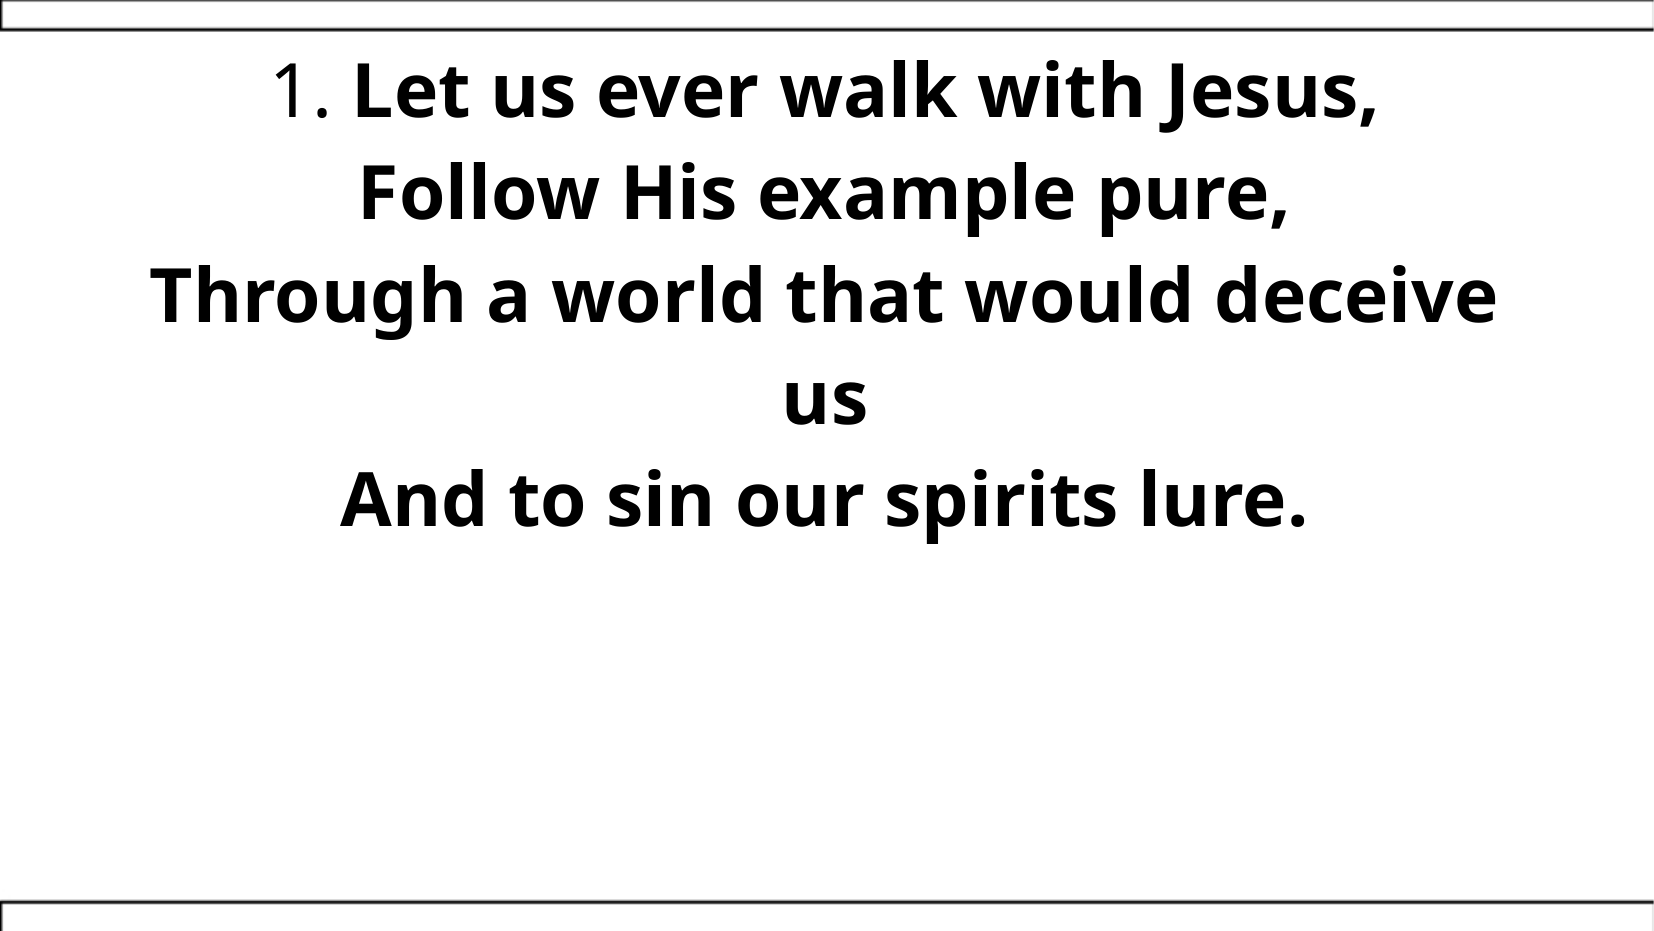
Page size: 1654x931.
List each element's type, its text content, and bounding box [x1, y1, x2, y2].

text_box 1. Let us ever walk with Jesus, Follow His example pure, Through a world that would deceive us And to sin our spirits lure. [90, 30, 1561, 454]
picture [0, 0, 1654, 931]
